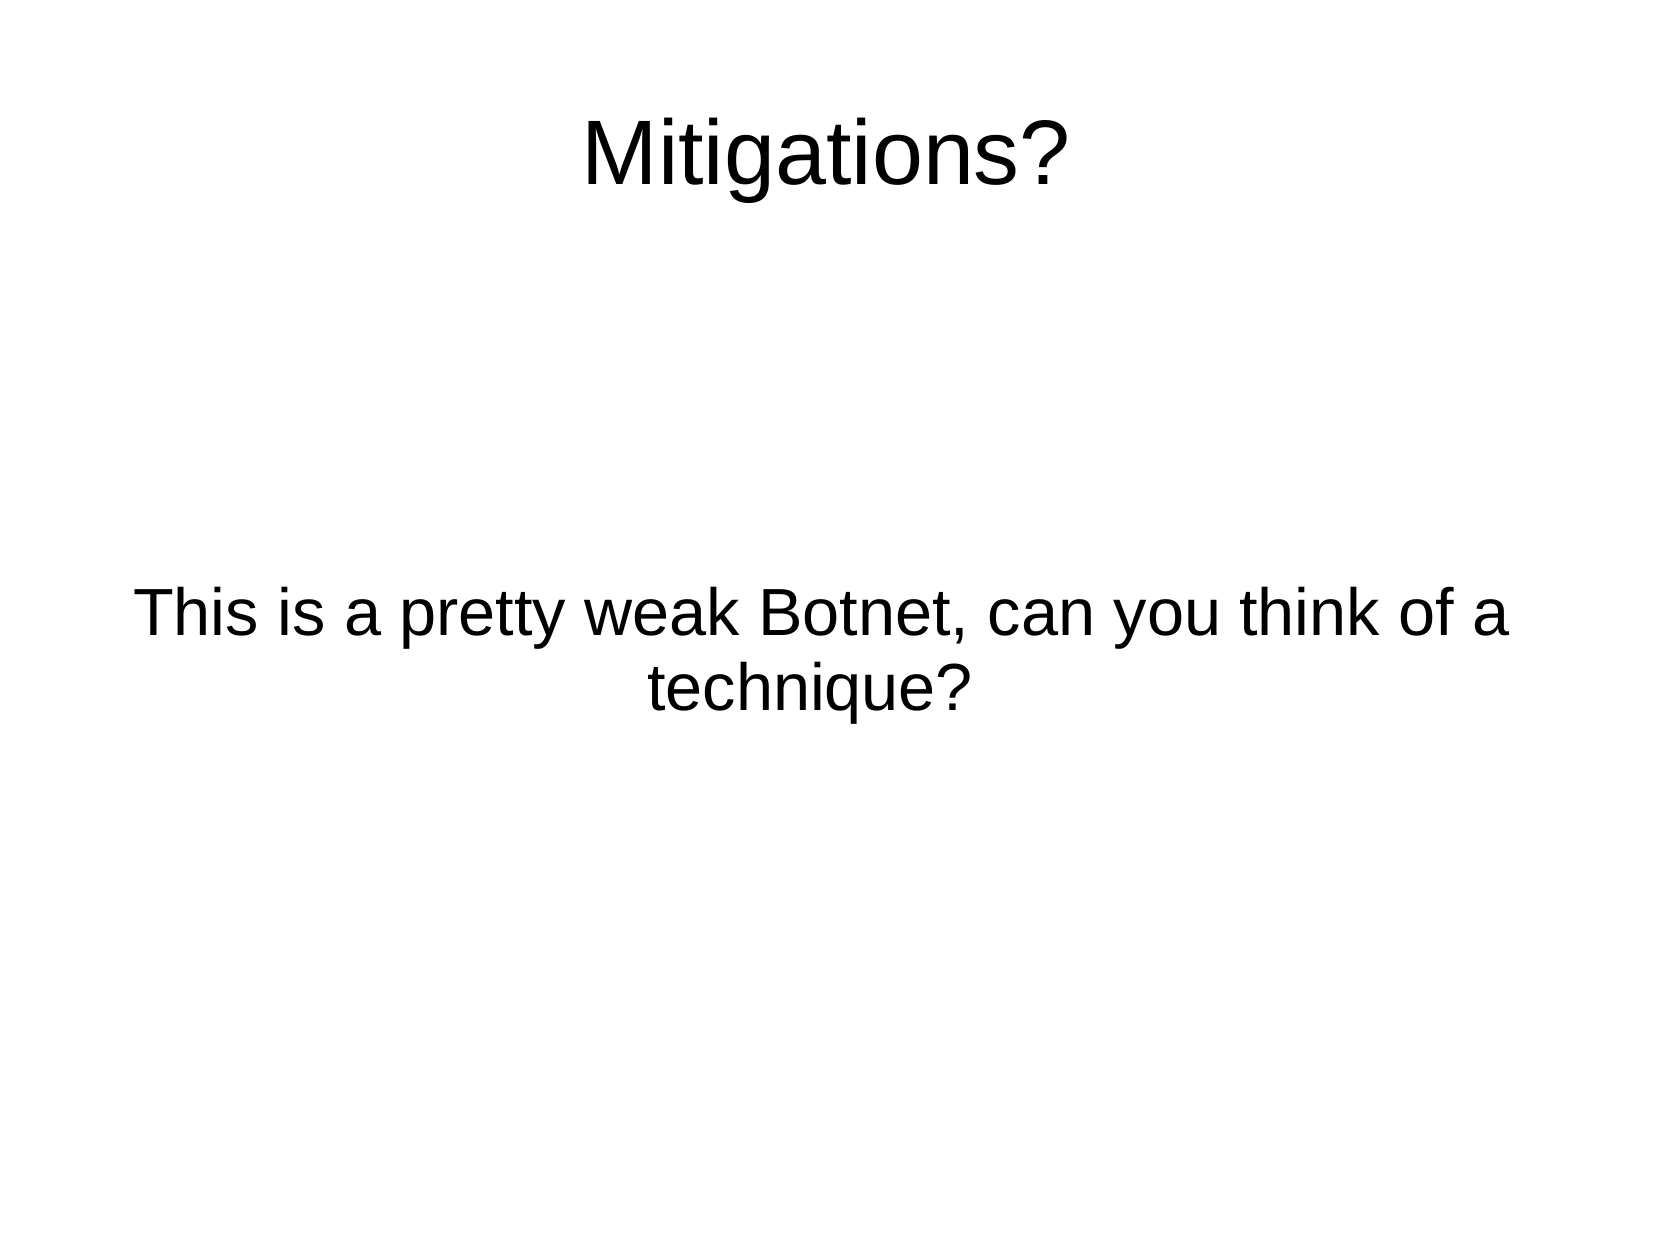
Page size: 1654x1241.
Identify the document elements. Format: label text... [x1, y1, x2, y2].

subtitle This is a pretty weak Botnet, can you think of a technique? [82, 290, 1538, 1010]
title Mitigations? [82, 49, 1571, 257]
